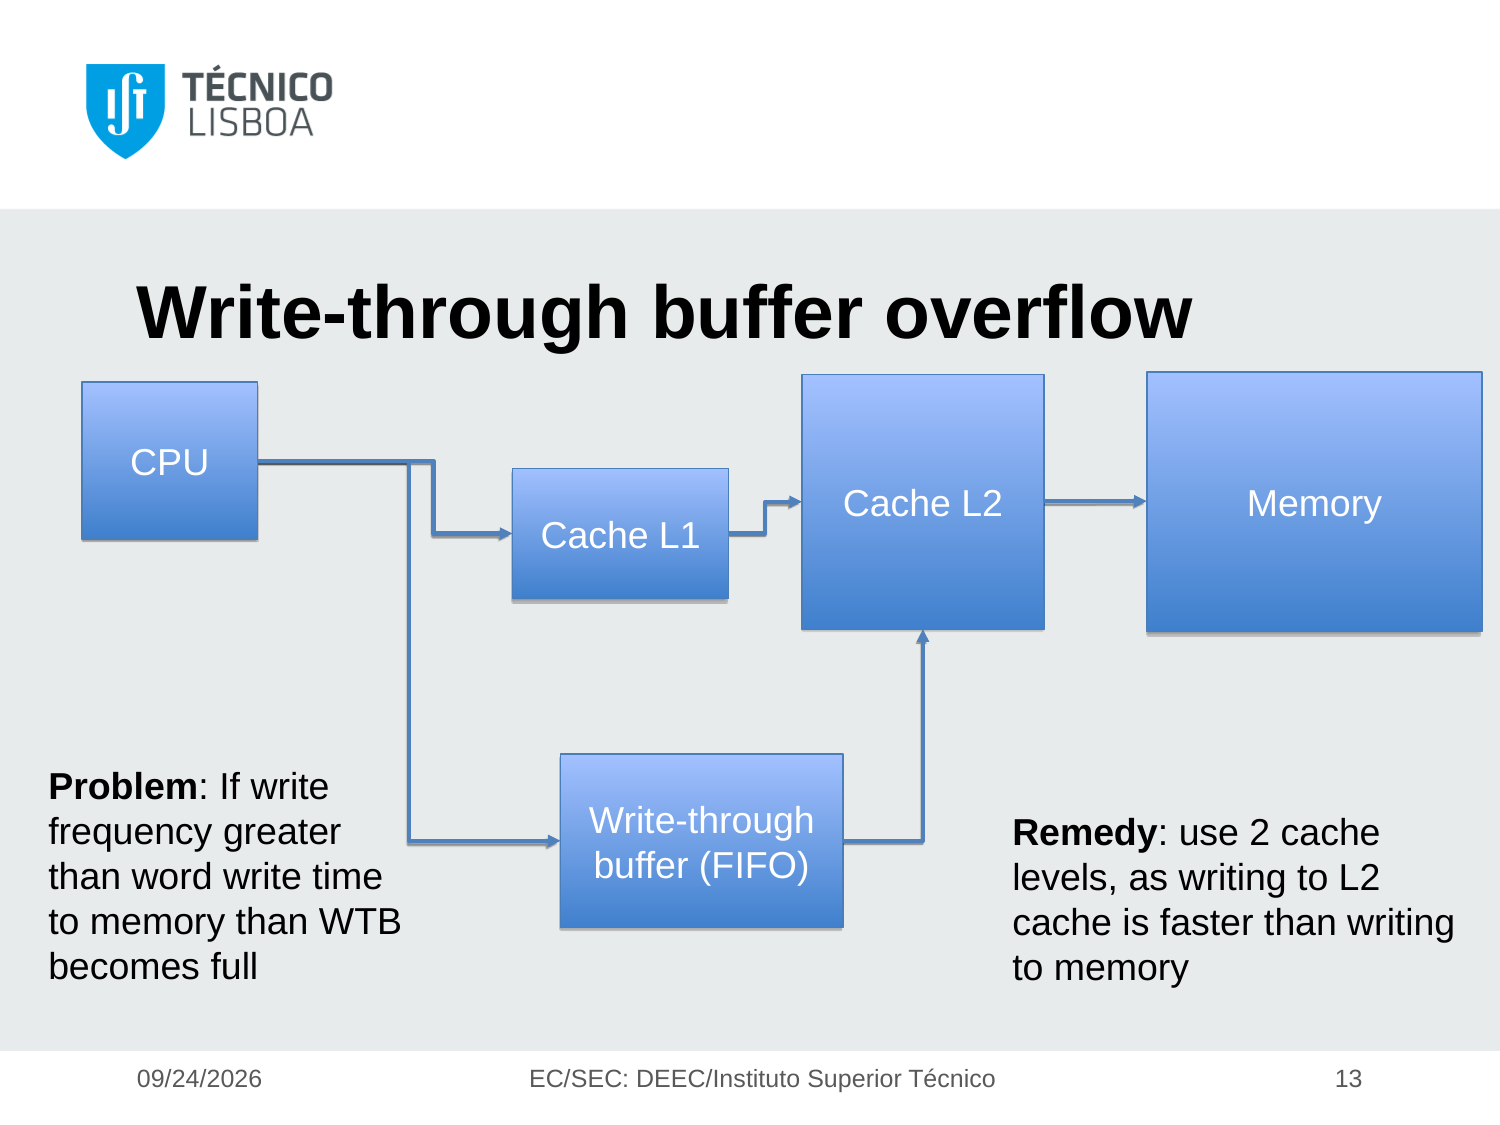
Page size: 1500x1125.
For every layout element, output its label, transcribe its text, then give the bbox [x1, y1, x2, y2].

slide_number <number> [1077, 1052, 1378, 1103]
text_box Write-through buffer (FIFO) [560, 753, 843, 928]
text_box Cache L2 [801, 374, 1045, 630]
text_box Memory [1146, 371, 1482, 632]
text_box Cache L1 [512, 468, 729, 599]
text_box Remedy: use 2 cache levels, as writing to L2 cache is faster than writing to memory [997, 800, 1495, 996]
title Write-through buffer overflow [121, 237, 1378, 381]
footer EC/SEC: DEEC/Instituto Superior Técnico [512, 1052, 1021, 1103]
text_box CPU [82, 381, 258, 540]
slide_number 01/19/2019 [121, 1052, 425, 1103]
picture [0, 0, 1500, 1125]
text_box Problem: If write frequency greater than word write time to memory than WTB becomes full [33, 754, 439, 1040]
